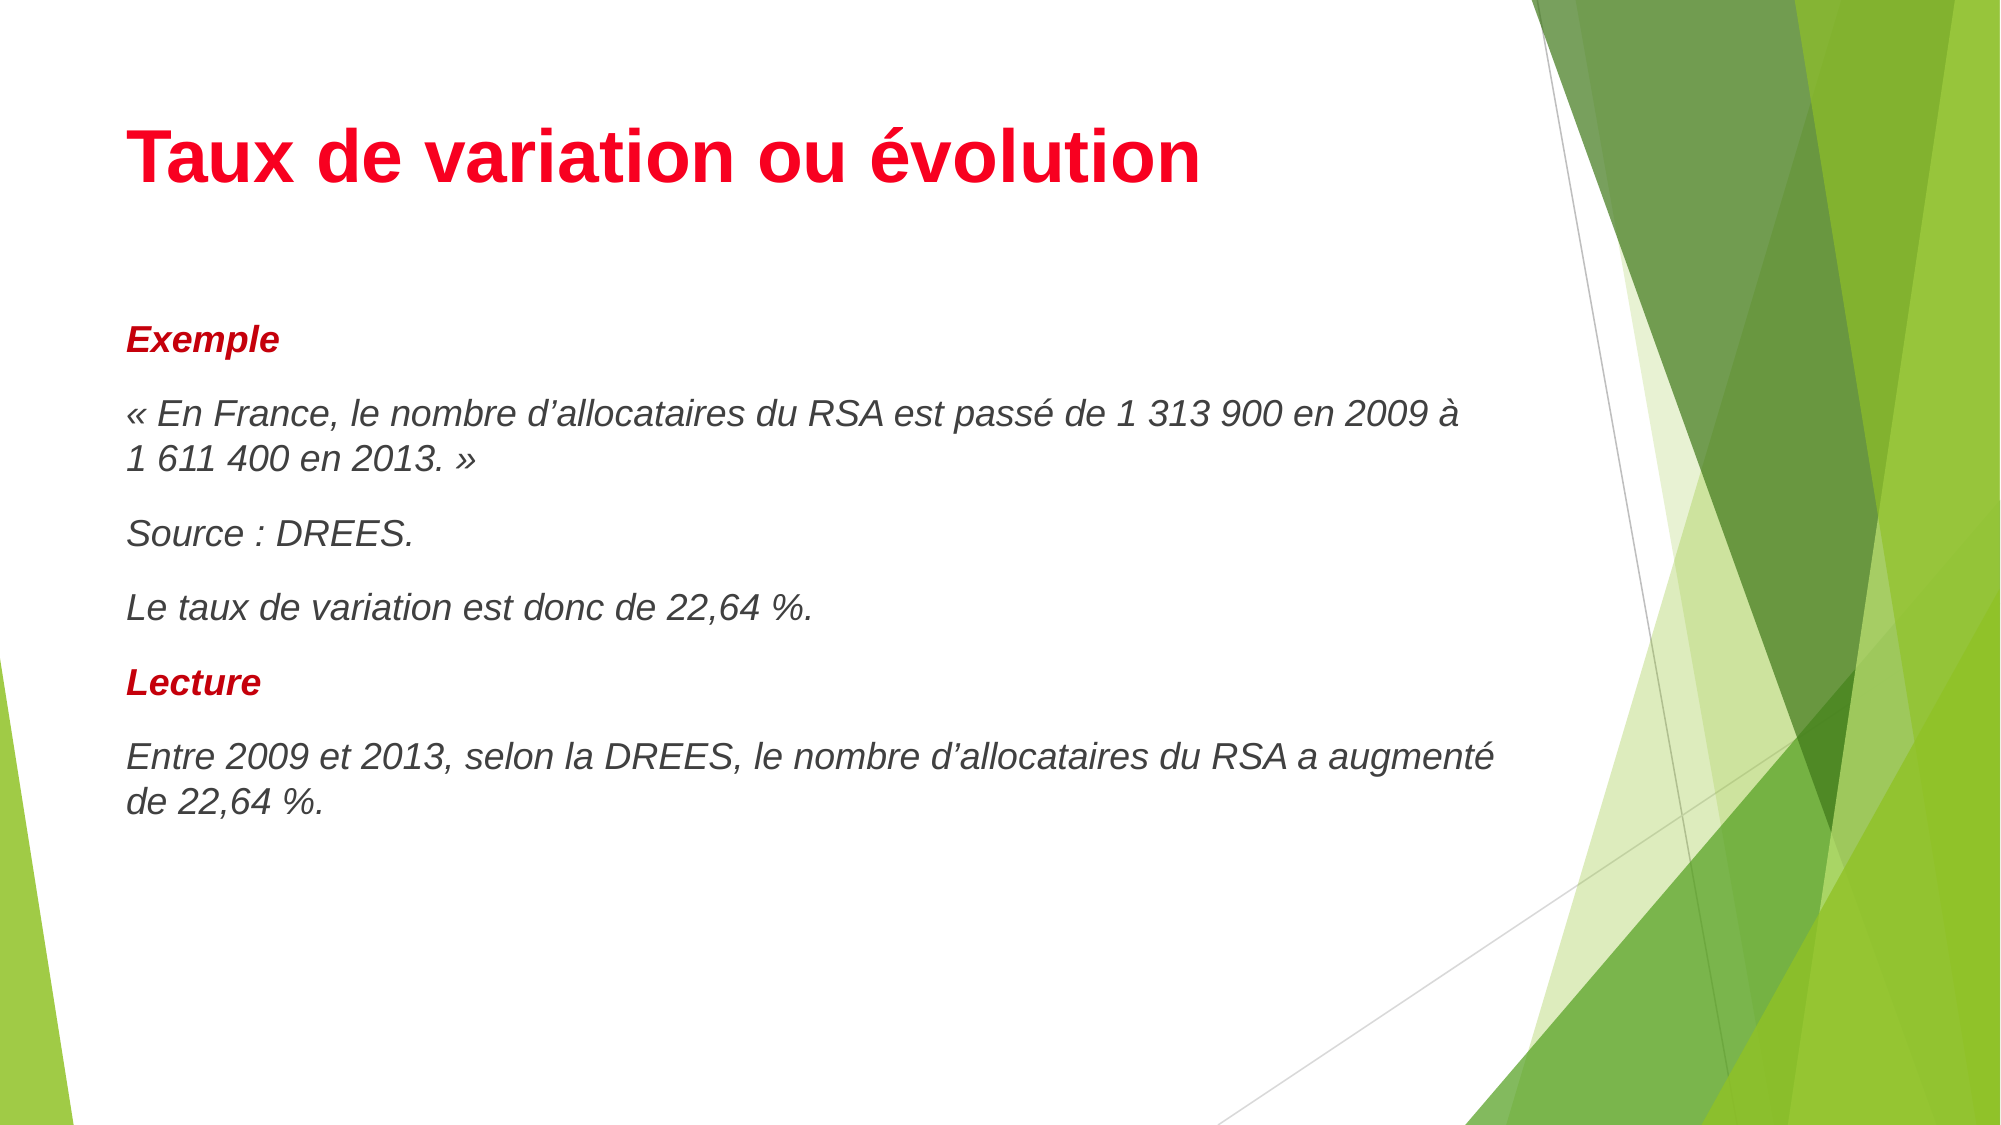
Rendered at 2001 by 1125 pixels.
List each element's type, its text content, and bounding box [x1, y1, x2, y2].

title Taux de variation ou évolution [111, 99, 1522, 235]
list Exemple « En France, le nombre d’allocataires du RSA est passé de 1 313 900 en 2009 à 1 611 400 en 2013. » Source : DREES. Le taux de variation est donc de 22,64 %. Lecture Entre 2009 et 2013, selon la DREES, le nombre d’allocataires du RSA a augmenté de 22,64 %. [111, 307, 1536, 898]
